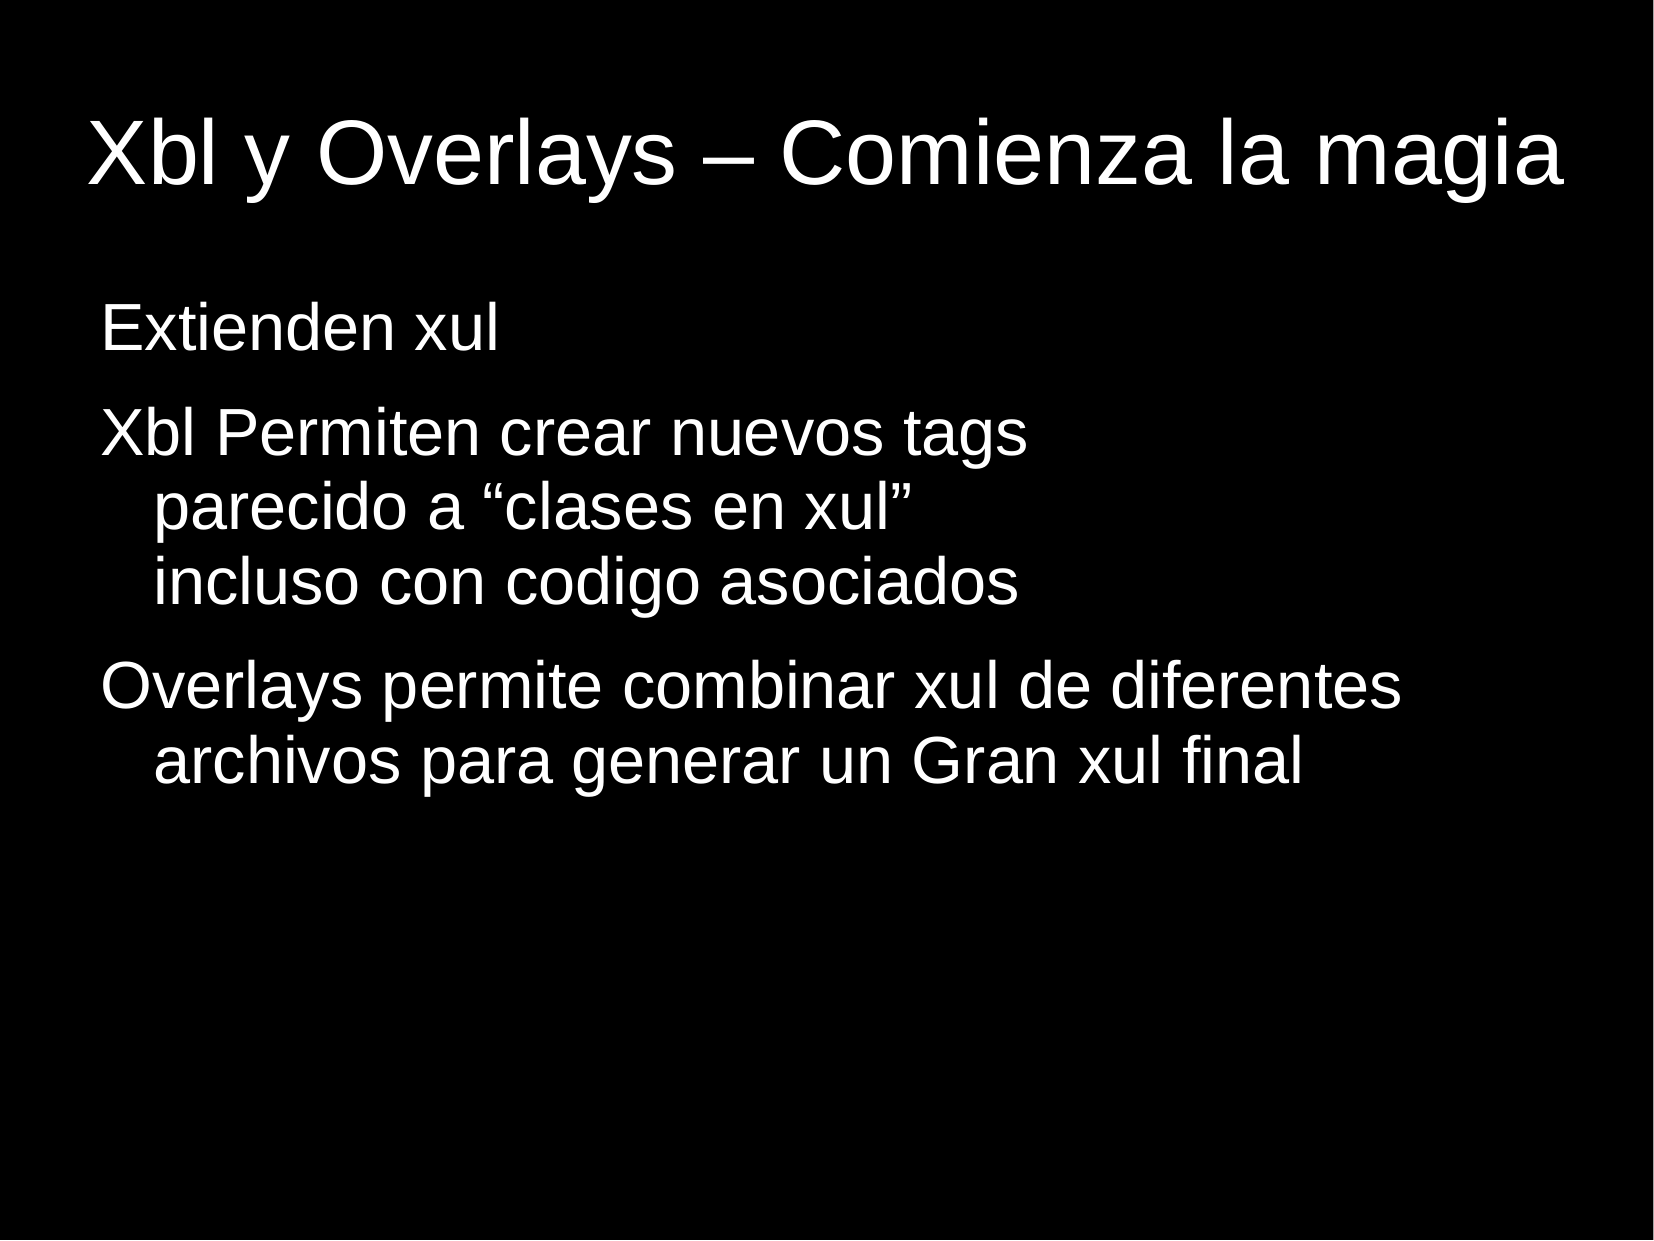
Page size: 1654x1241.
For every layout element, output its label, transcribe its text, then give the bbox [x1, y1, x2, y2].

title Xbl y Overlays – Comienza la magia [82, 49, 1571, 257]
list Extienden xul Xbl Permiten crear nuevos tags parecido a “clases en xul” incluso con codigo asociados Overlays permite combinar xul de diferentes archivos para generar un Gran xul final [82, 290, 1571, 1109]
